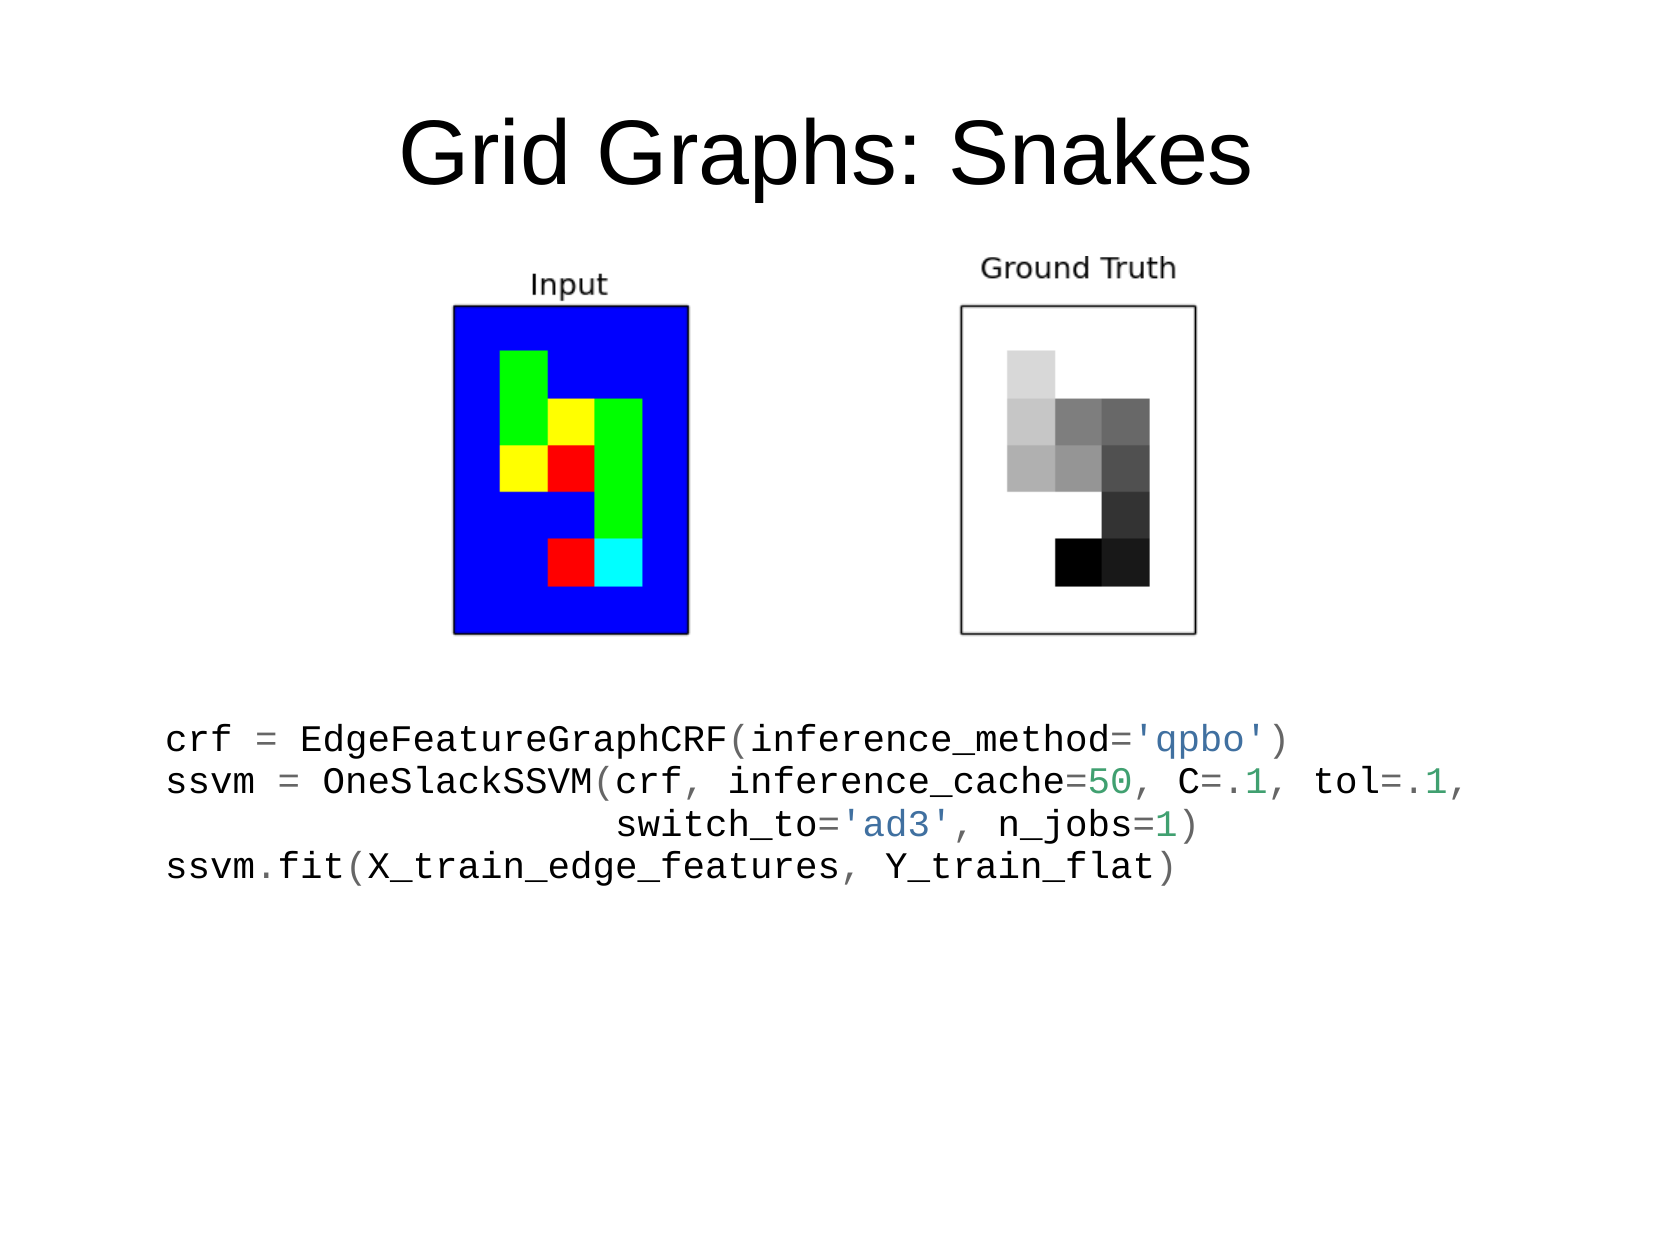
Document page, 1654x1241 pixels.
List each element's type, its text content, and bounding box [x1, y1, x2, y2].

title Grid Graphs: Snakes [82, 49, 1571, 257]
picture [443, 256, 1210, 644]
text_box crf = EdgeFeatureGraphCRF(inference_method='qpbo') ssvm = OneSlackSSVM(crf, inference_cache=50, C=.1, tol=.1, switch_to='ad3', n_jobs=1) ssvm.fit(X_train_edge_features, Y_train_flat) [165, 720, 1508, 892]
